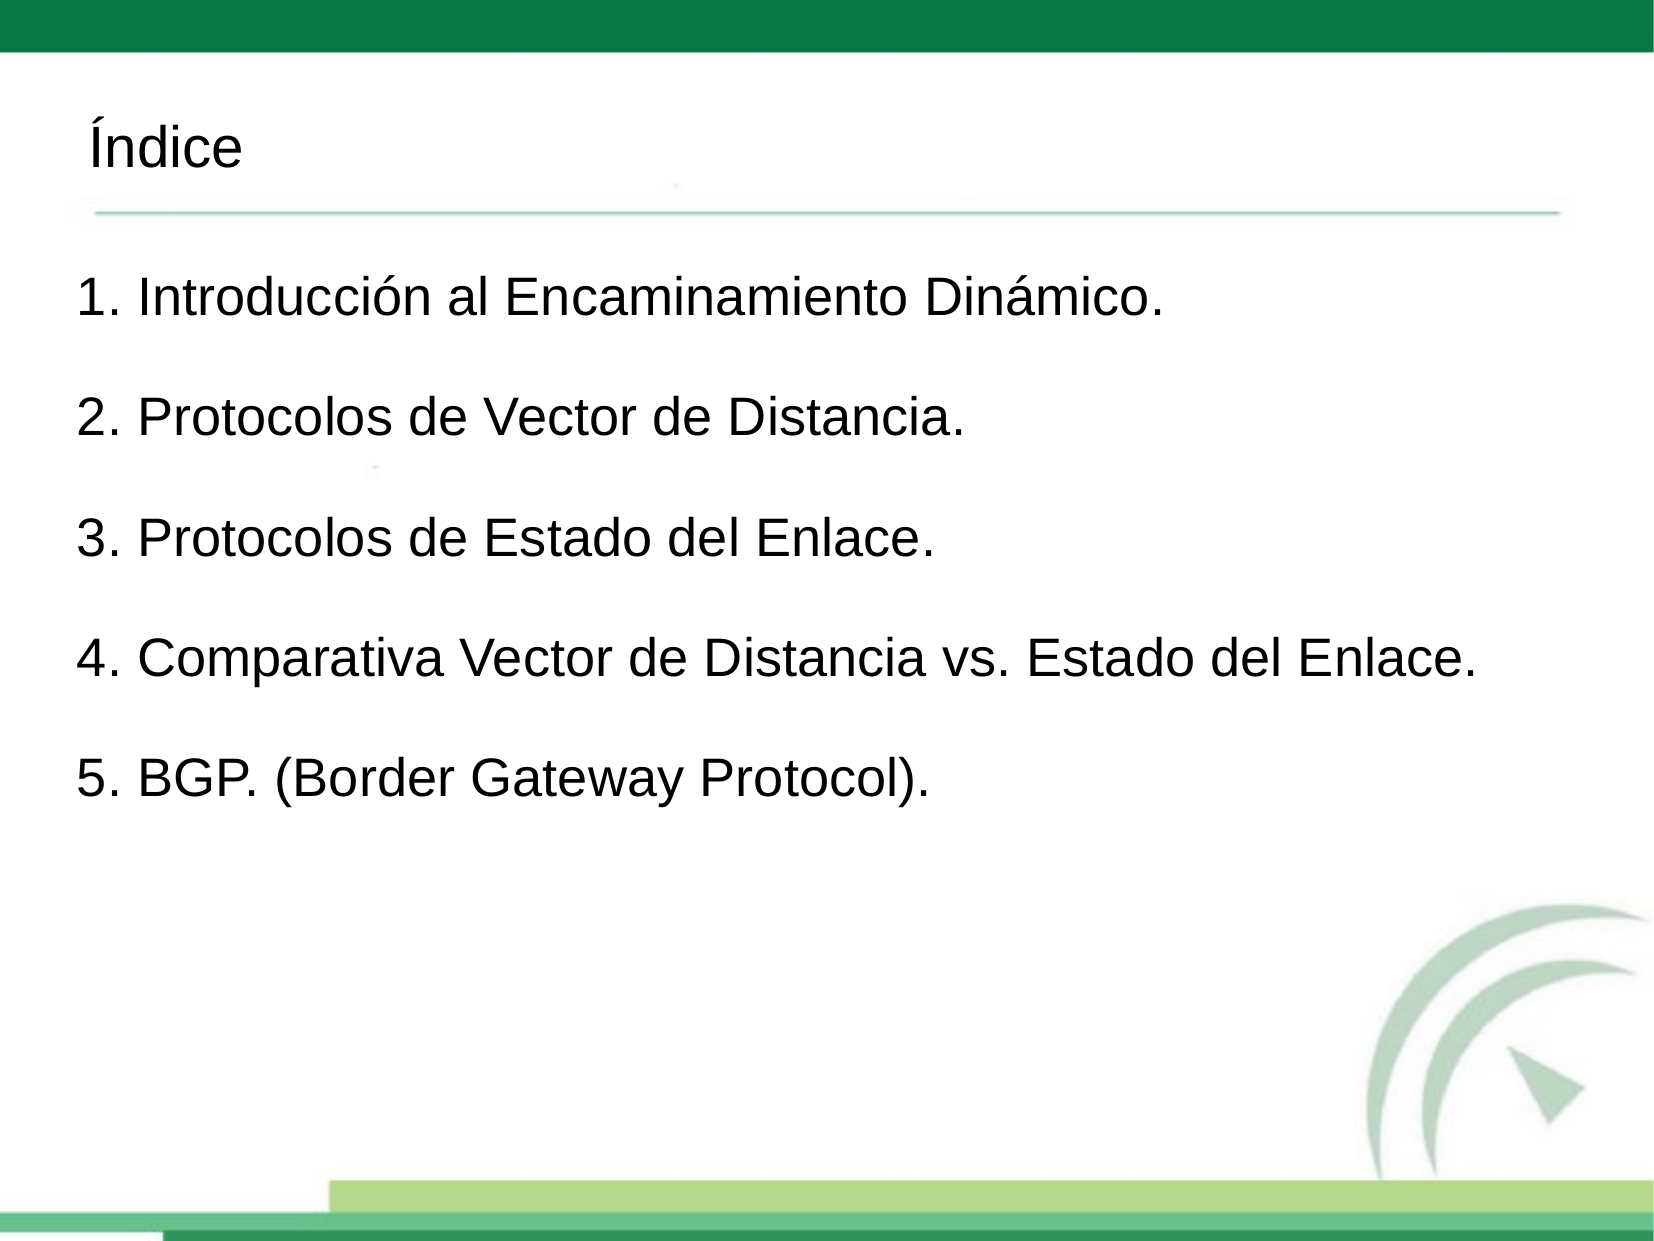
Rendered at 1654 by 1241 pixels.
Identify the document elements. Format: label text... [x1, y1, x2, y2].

title Índice [88, 88, 1577, 207]
picture [0, 0, 1654, 1241]
list 1. Introducción al Encaminamiento Dinámico. 2. Protocolos de Vector de Distancia. 3. Protocolos de Estado del Enlace. 4. Comparativa Vector de Distancia vs. Estado del Enlace. 5. BGP. (Border Gateway Protocol). [76, 236, 1565, 1055]
